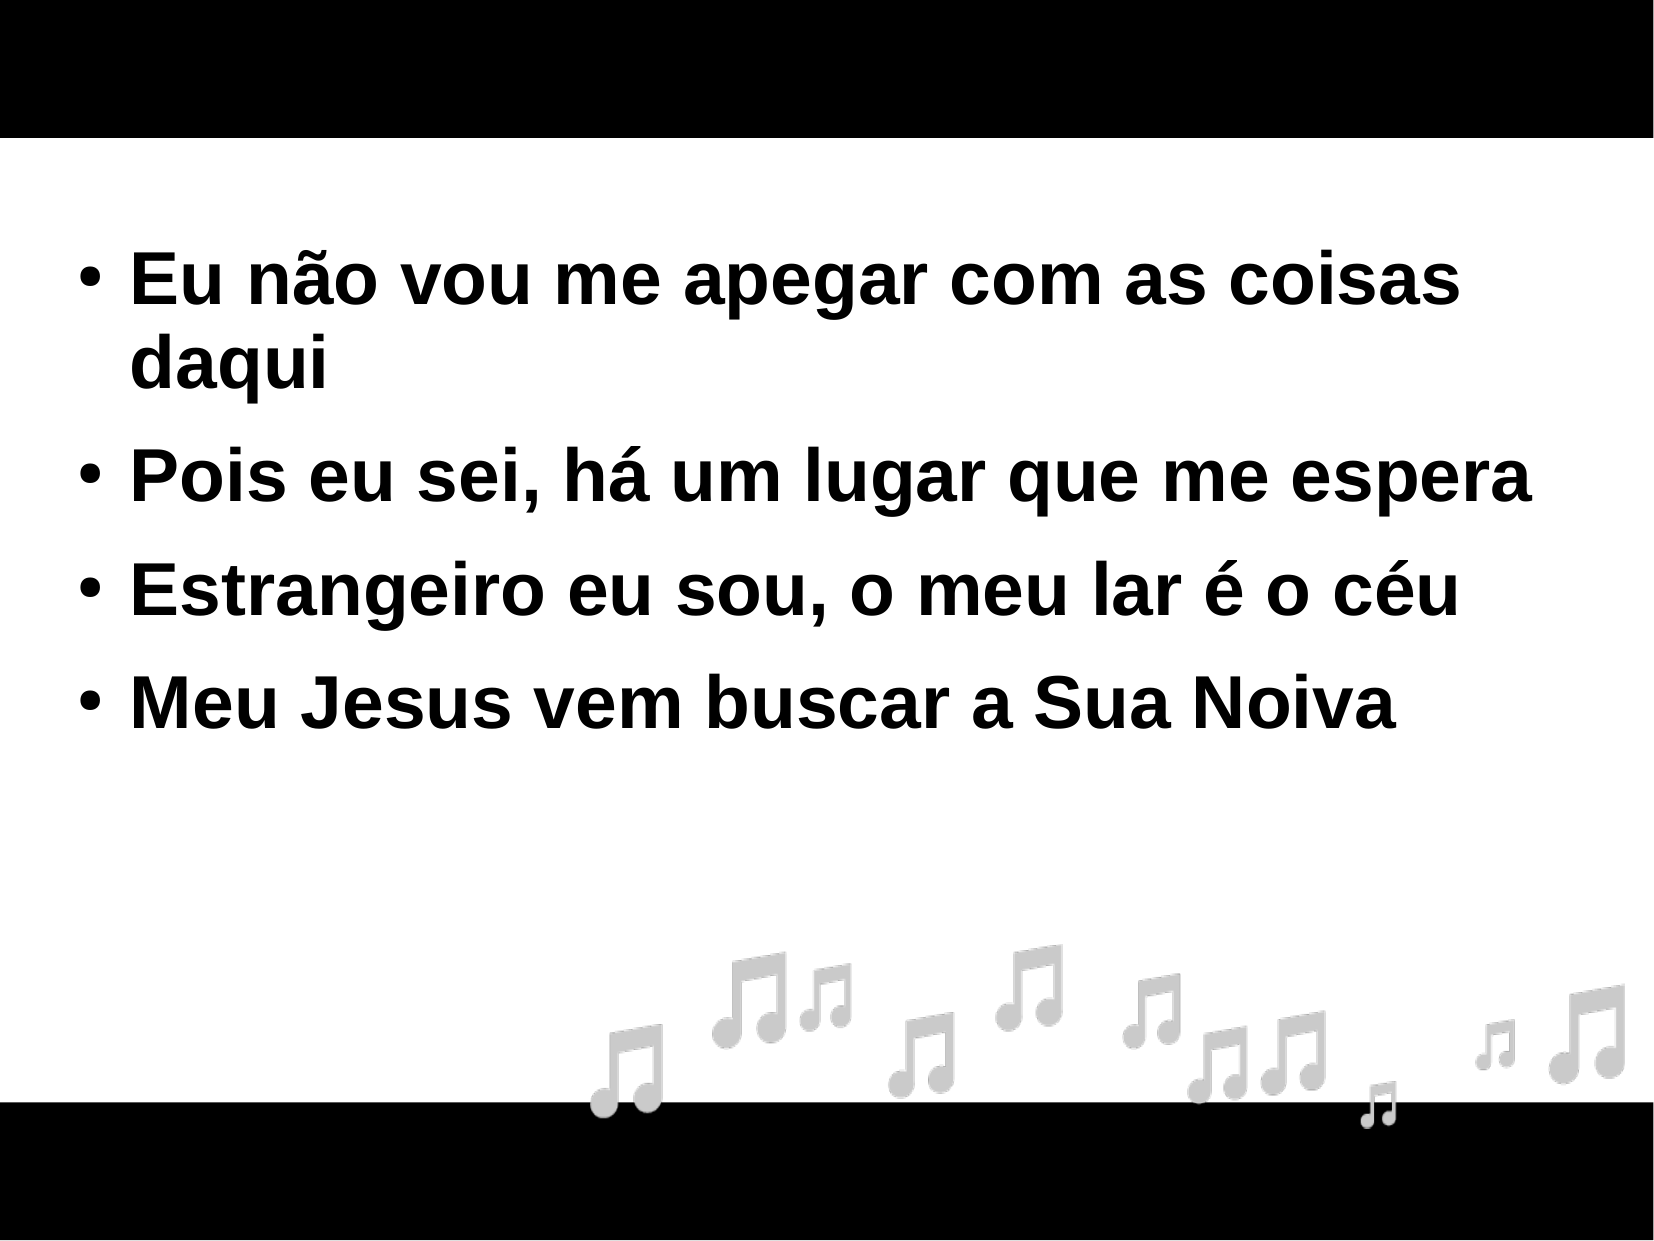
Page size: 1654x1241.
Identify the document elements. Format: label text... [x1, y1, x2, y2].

list Eu não vou me apegar com as coisas daqui Pois eu sei, há um lugar que me espera Estrangeiro eu sou, o meu lar é o céu Meu Jesus vem buscar a Sua Noiva [59, 236, 1595, 1024]
